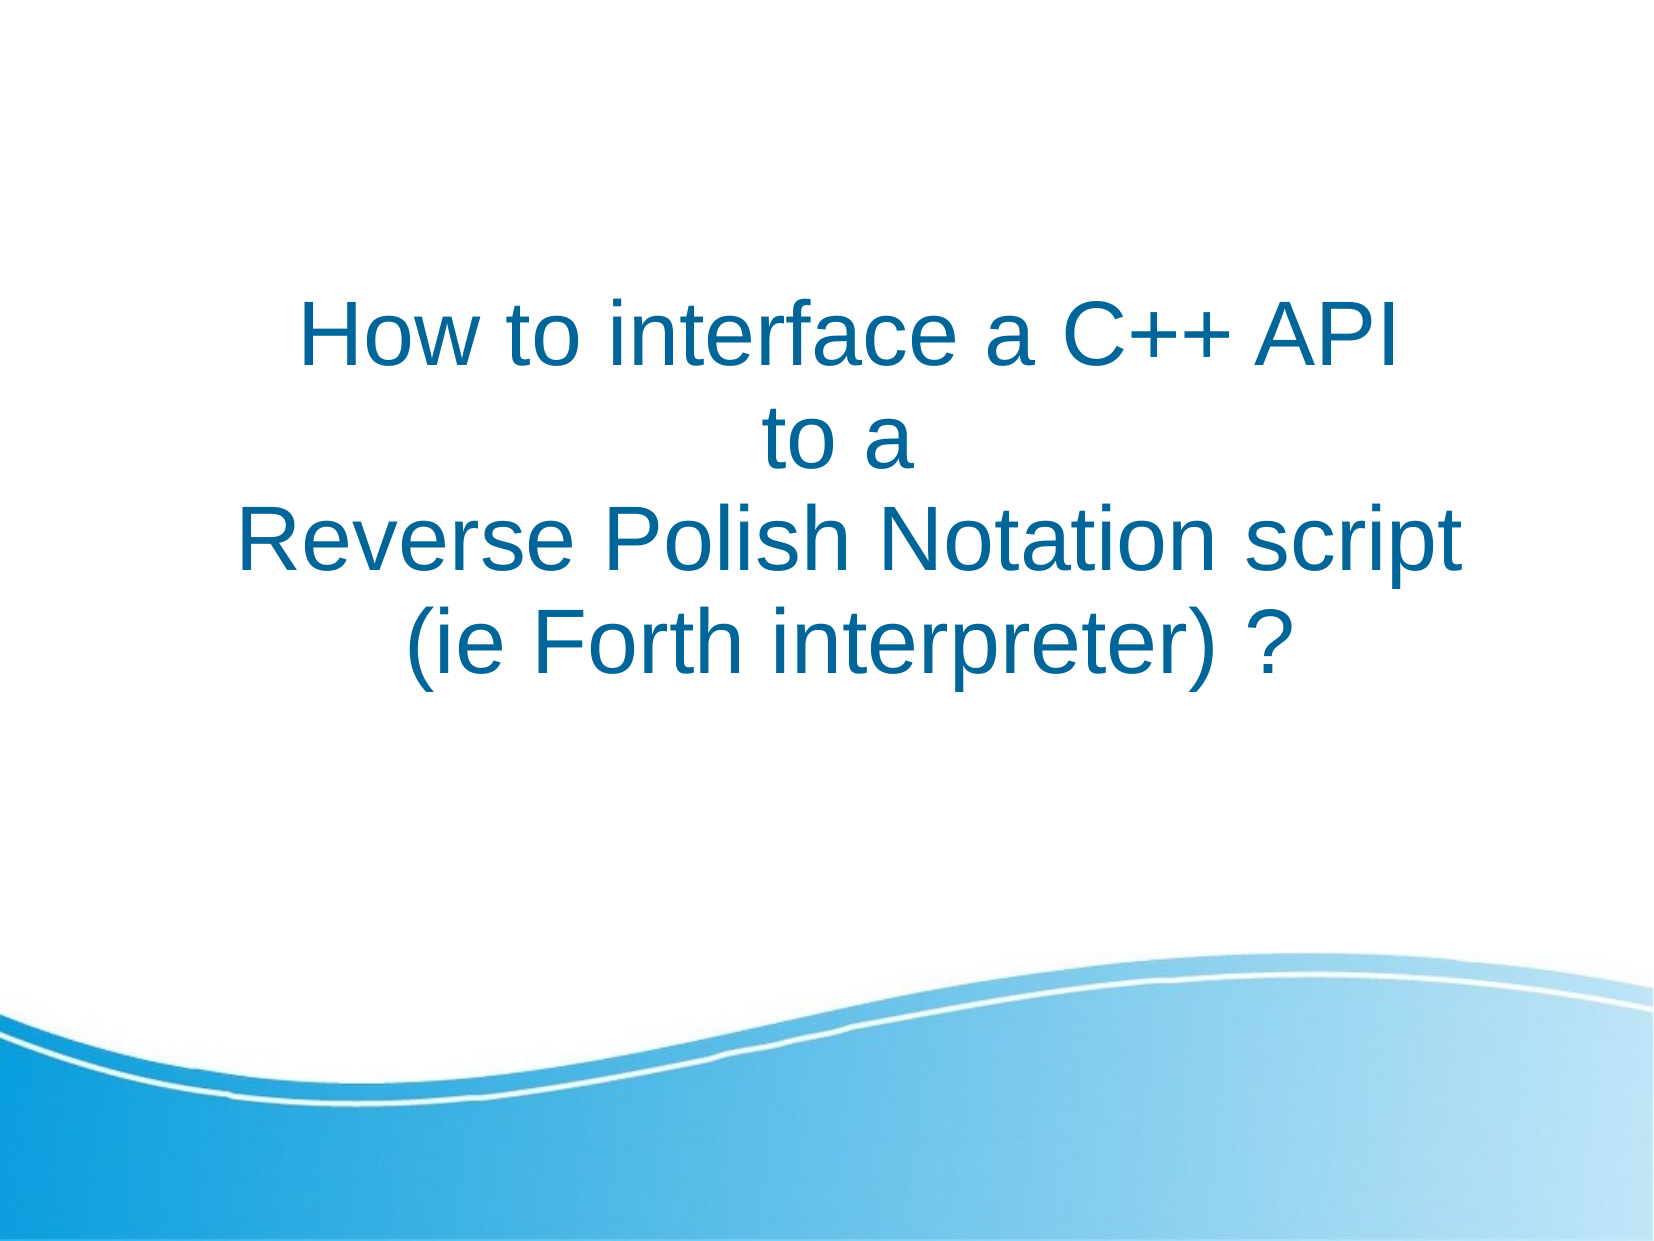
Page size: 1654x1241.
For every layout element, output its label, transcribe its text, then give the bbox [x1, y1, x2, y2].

title How to interface a C++ API to a Reverse Polish Notation script (ie Forth interpreter) ? [106, 282, 1595, 693]
picture [0, 952, 1654, 1241]
